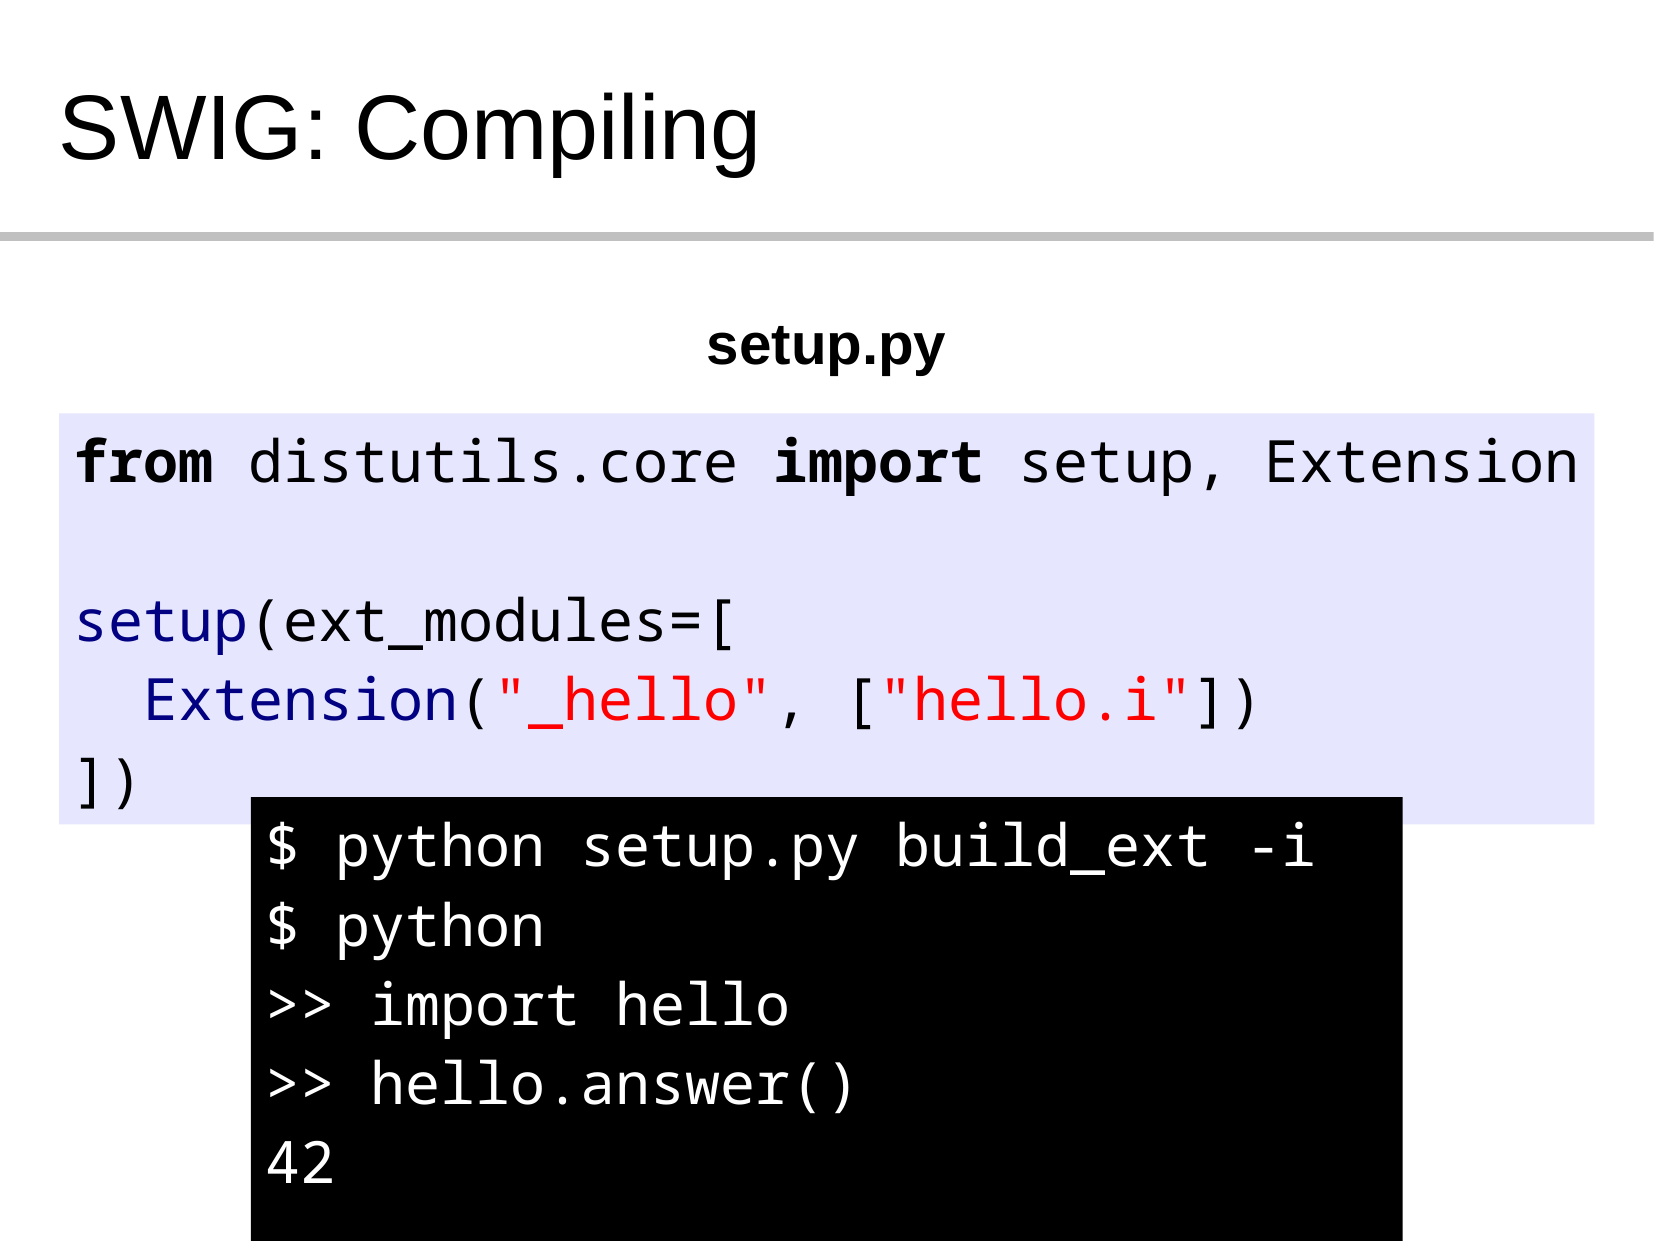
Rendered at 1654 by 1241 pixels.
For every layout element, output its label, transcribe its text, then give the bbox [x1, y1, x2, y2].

text_box $ python setup.py build_ext -i $ python >> import hello >> hello.answer() 42 [250, 797, 1403, 1162]
text_box from distutils.core import setup, Extension setup(ext_modules=[ Extension("_hello", ["hello.i"]) ]) [59, 413, 1595, 720]
text_box setup.py [59, 304, 1595, 384]
title SWIG: Compiling [59, 49, 1595, 207]
